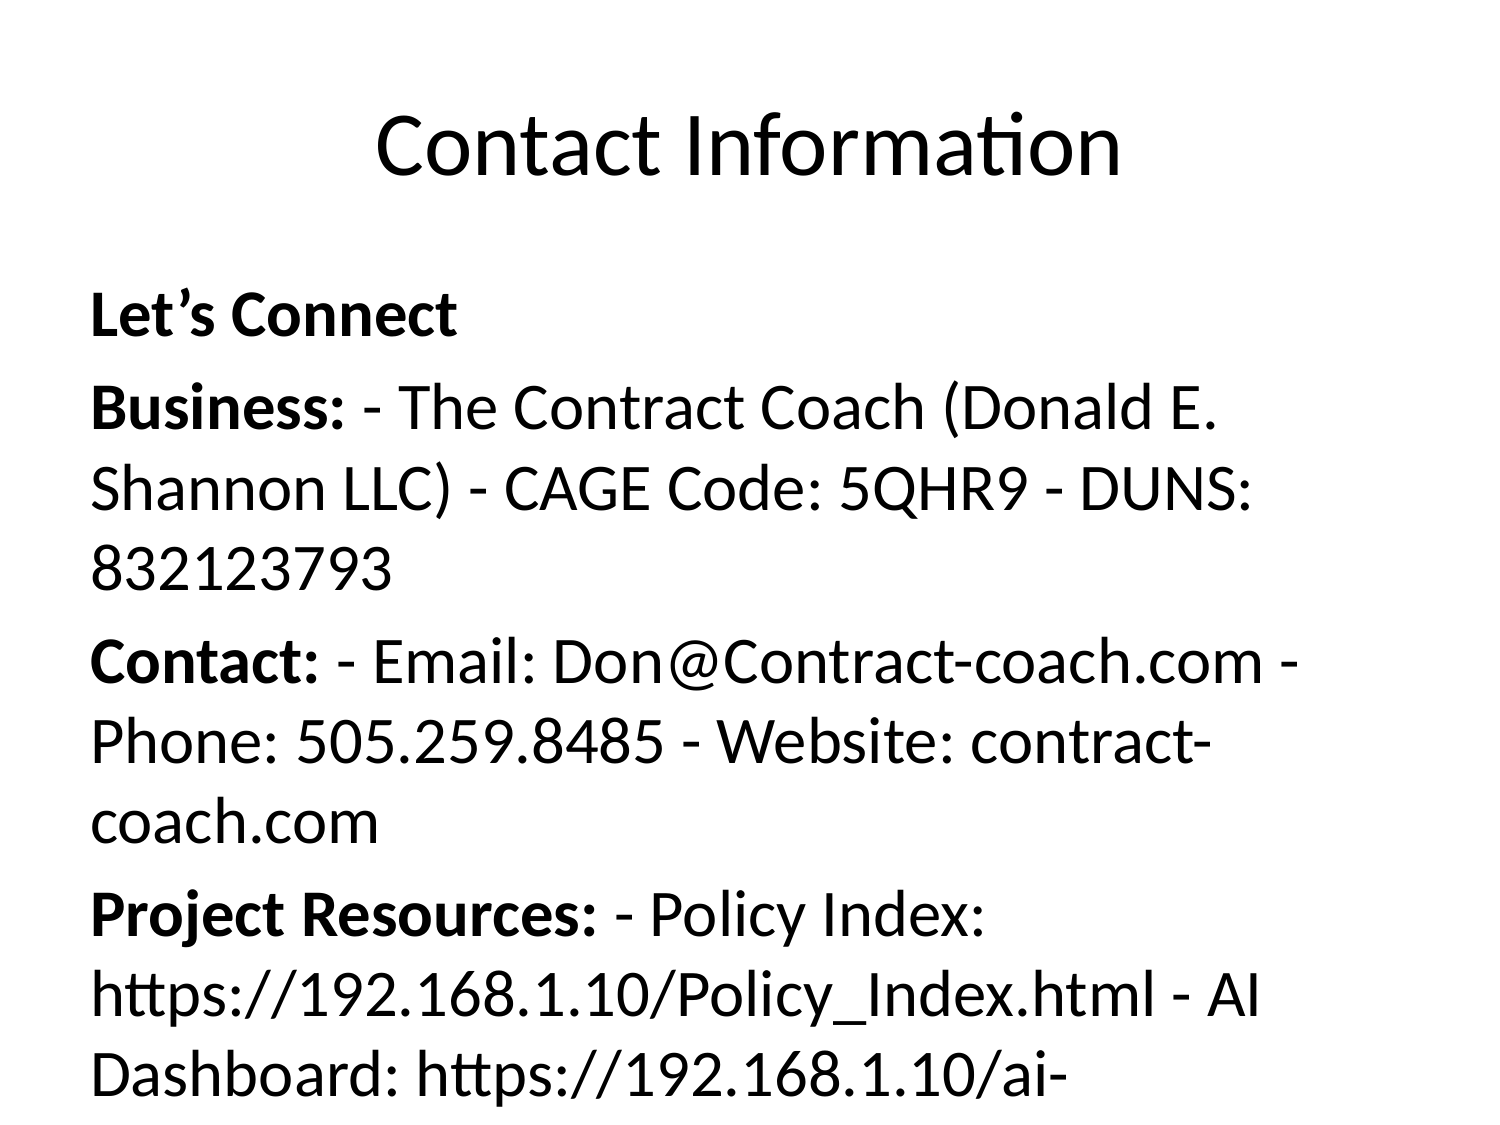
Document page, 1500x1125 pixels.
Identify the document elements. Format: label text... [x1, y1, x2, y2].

title Contact Information [75, 45, 1425, 233]
list Let’s Connect Business: - The Contract Coach (Donald E. Shannon LLC) - CAGE Code: 5QHR9 - DUNS: 832123793 Contact: - Email: Don@Contract-coach.com - Phone: 505.259.8485 - Website: contract-coach.com Project Resources: - Policy Index: https://192.168.1.10/Policy_Index.html - AI Dashboard: https://192.168.1.10/ai-dashboard.html - Documentation: https://192.168.1.10/ [75, 262, 1425, 1005]
